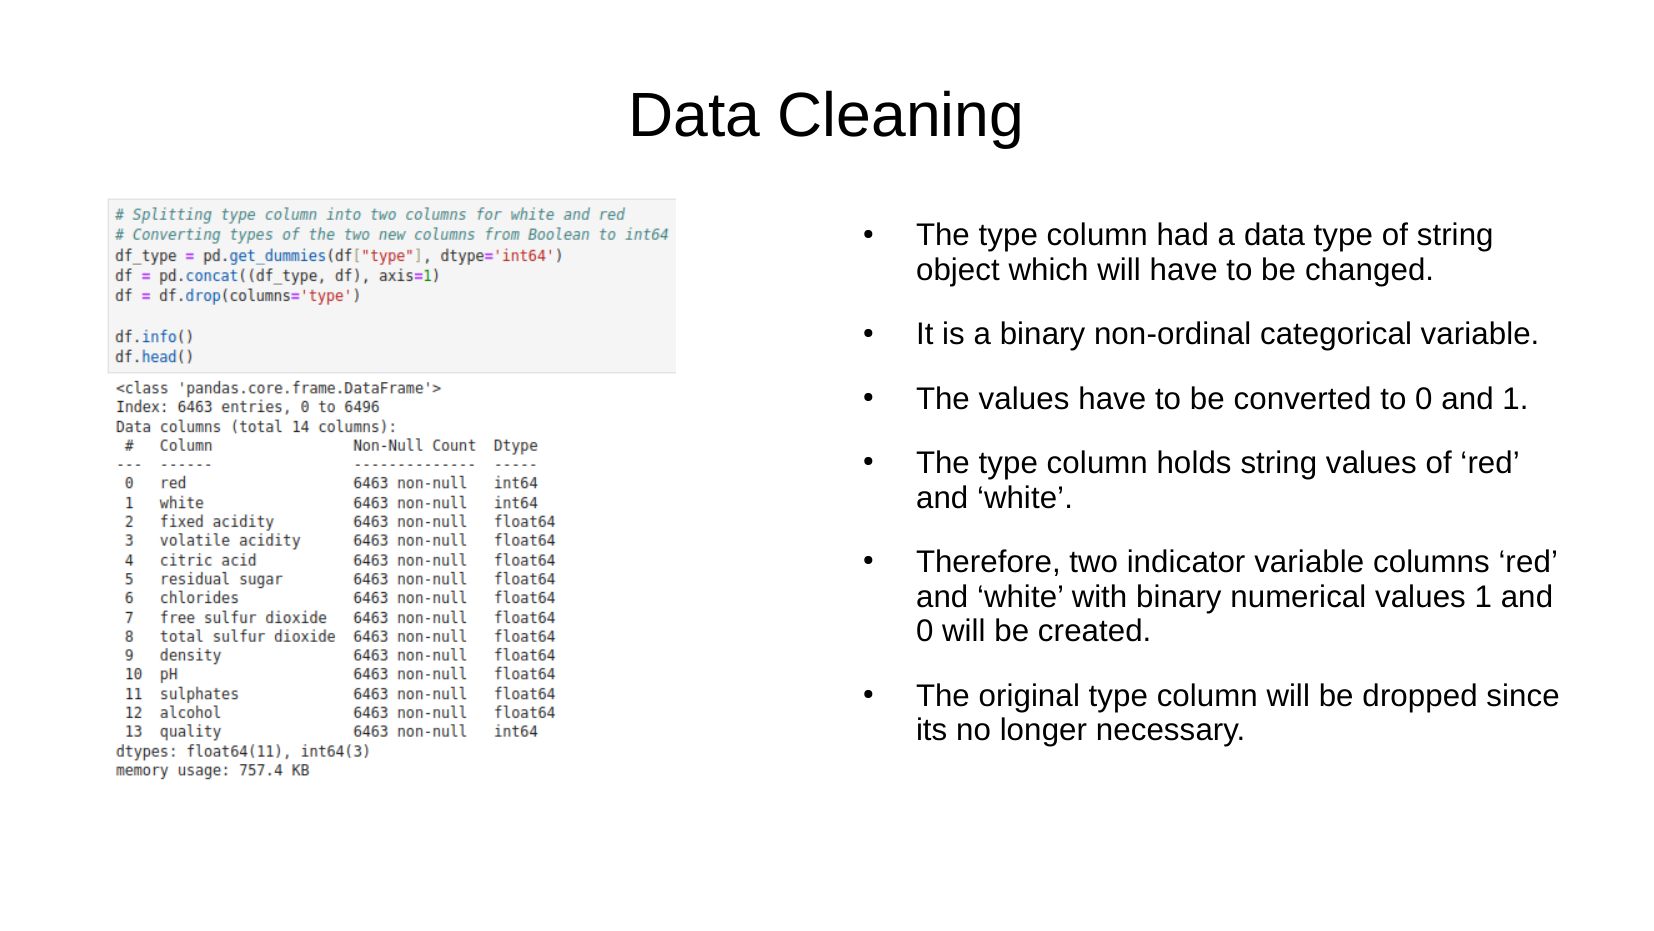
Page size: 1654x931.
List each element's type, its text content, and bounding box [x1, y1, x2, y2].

title Data Cleaning [82, 37, 1571, 193]
picture [104, 195, 676, 788]
list The type column had a data type of string object which will have to be changed. It is a binary non-ordinal categorical variable. The values have to be converted to 0 and 1. The type column holds string values of ‘red’ and ‘white’. Therefore, two indicator variable columns ‘red’ and ‘white’ with binary numerical values 1 and 0 will be created. The original type column will be dropped since its no longer necessary. [845, 217, 1572, 758]
